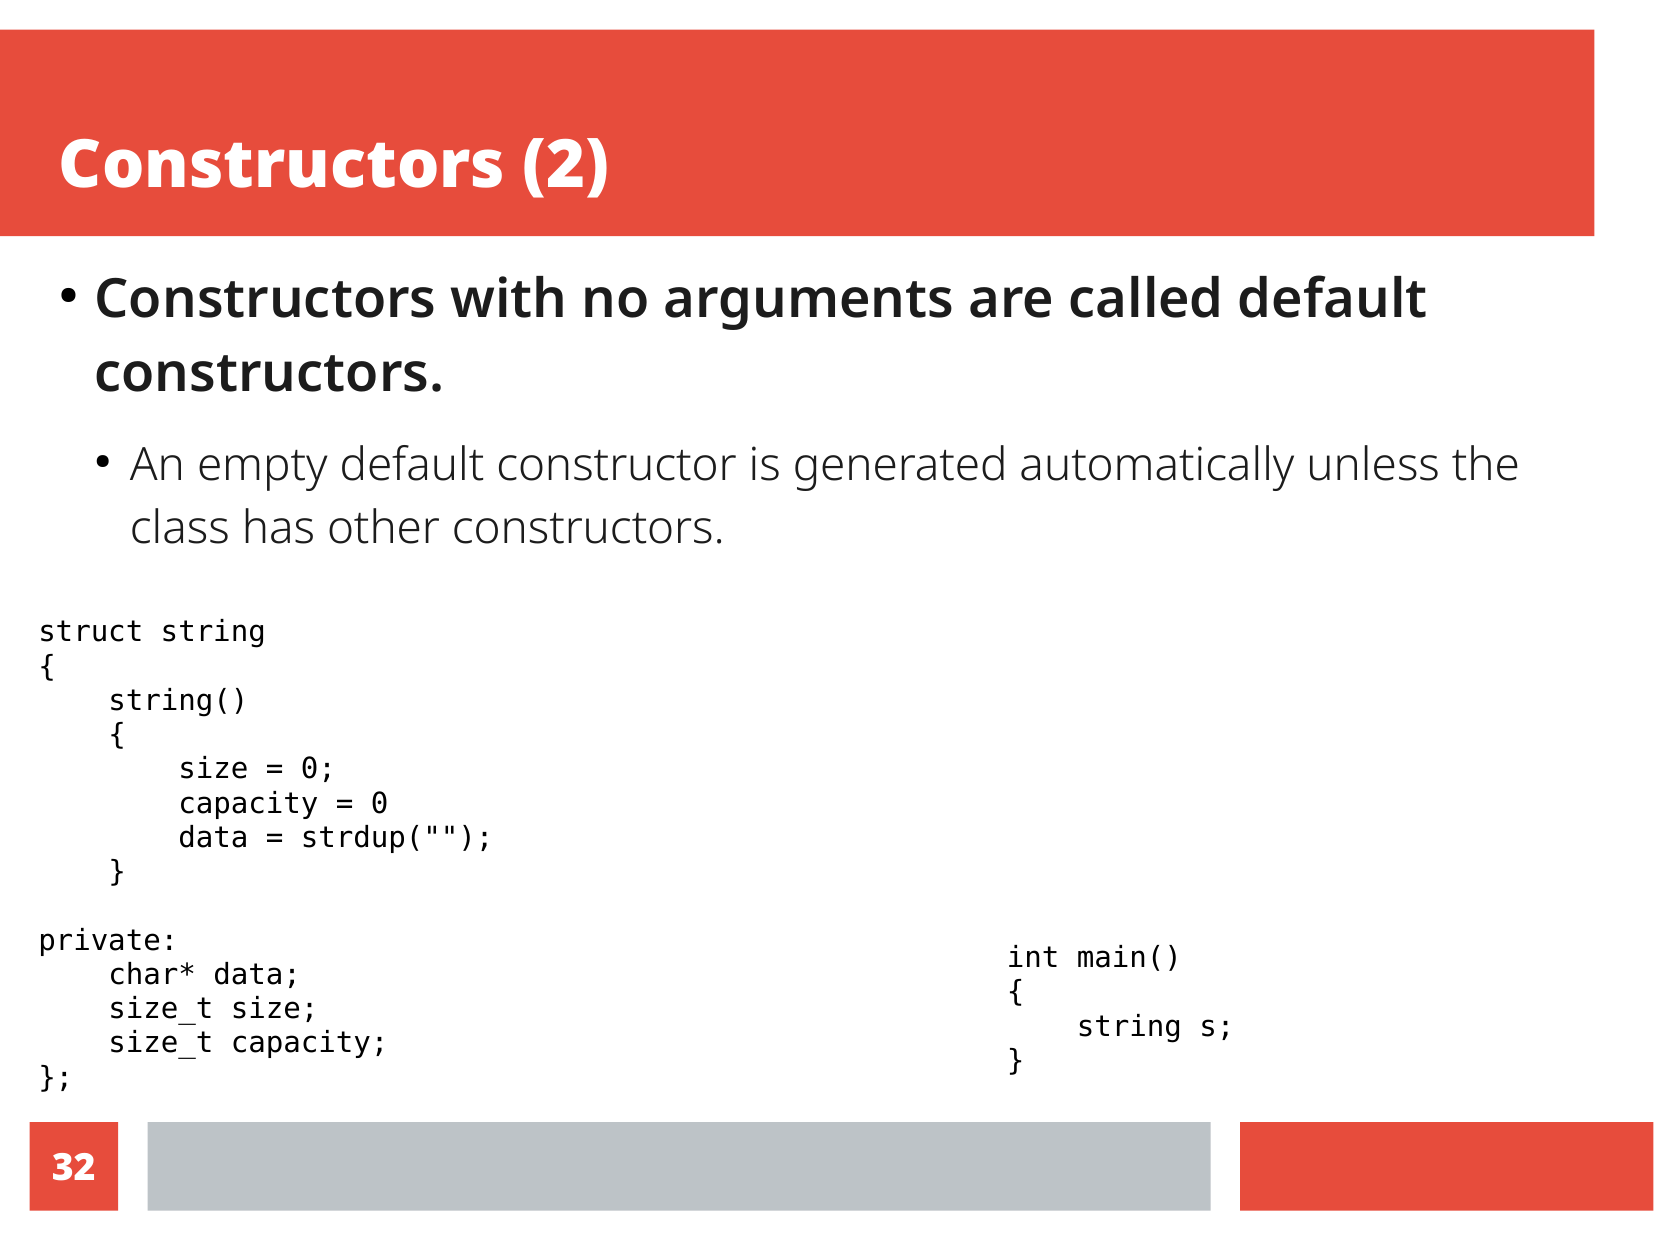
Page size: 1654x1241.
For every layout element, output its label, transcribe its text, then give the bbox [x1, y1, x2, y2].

text_box int main() { string s; } [992, 933, 1642, 1138]
title Constructors (2) [59, 59, 1595, 207]
list Constructors with no arguments are called default constructors. An empty default constructor is generated automatically unless the class has other constructors. [59, 259, 1607, 933]
text_box struct string { string() { size = 0; capacity = 0 data = strdup(""); } private: char* data; size_t size; size_t capacity; }; [23, 607, 1099, 1241]
